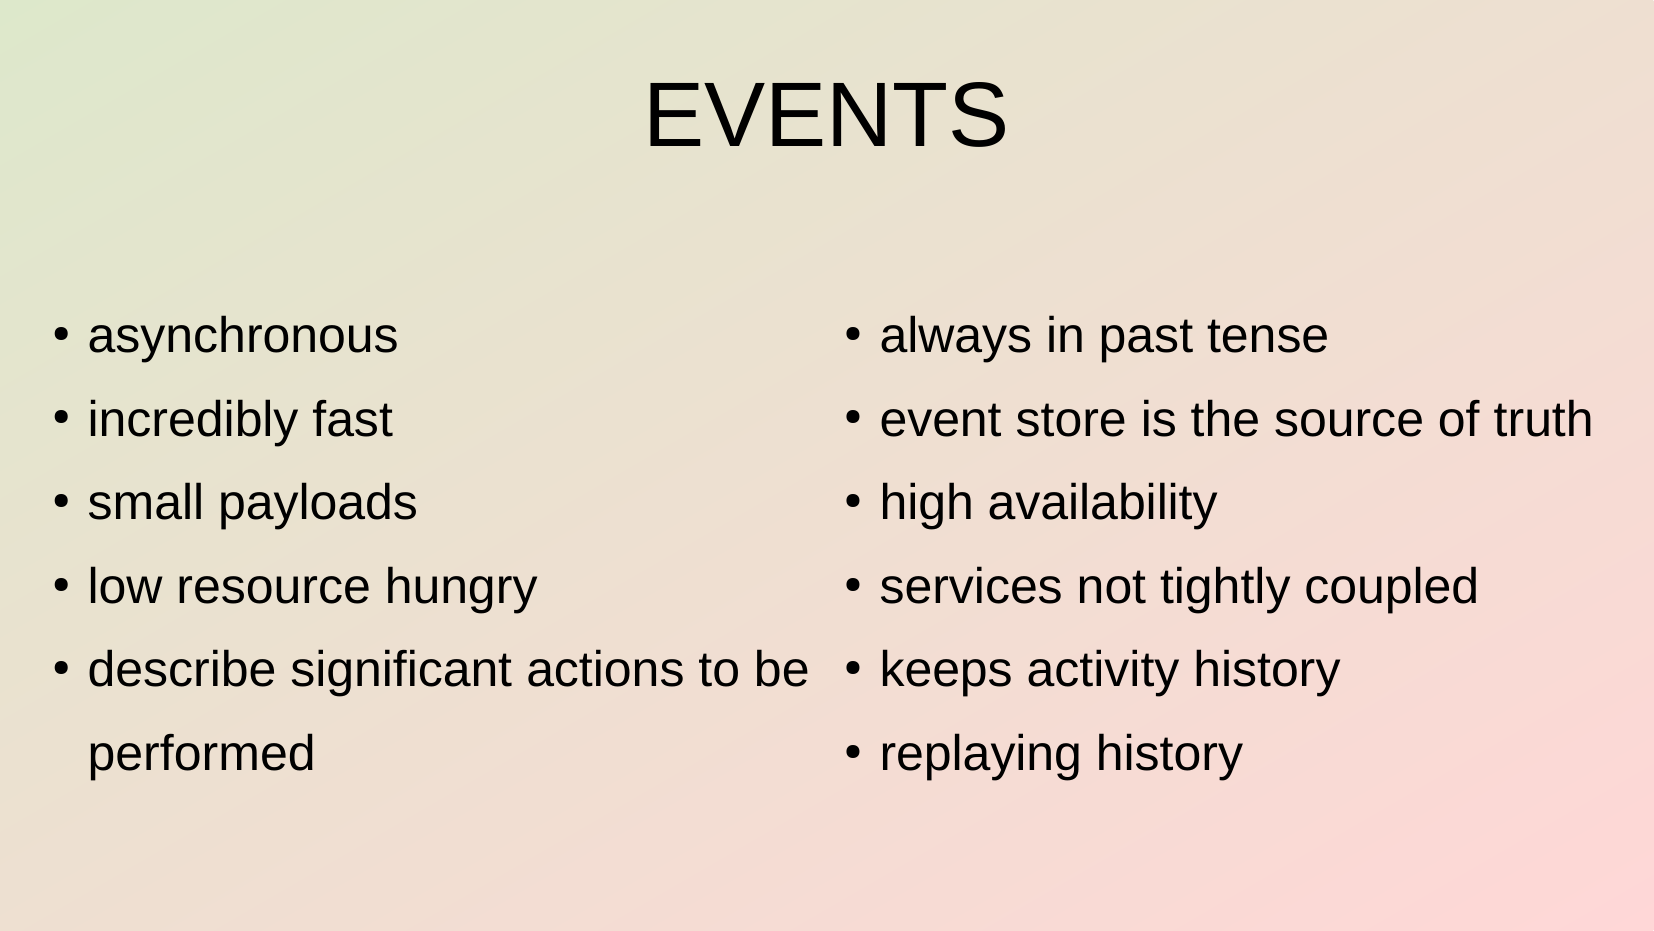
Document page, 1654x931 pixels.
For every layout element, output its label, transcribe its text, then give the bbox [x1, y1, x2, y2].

title EVENTS [82, 37, 1571, 193]
table_header always in past tense event store is the source of truth high availability services not tightly coupled keeps activity history replaying history [829, 272, 1620, 806]
table_header asynchronous incredibly fast small payloads low resource hungry describe significant actions to be performed [38, 272, 829, 806]
